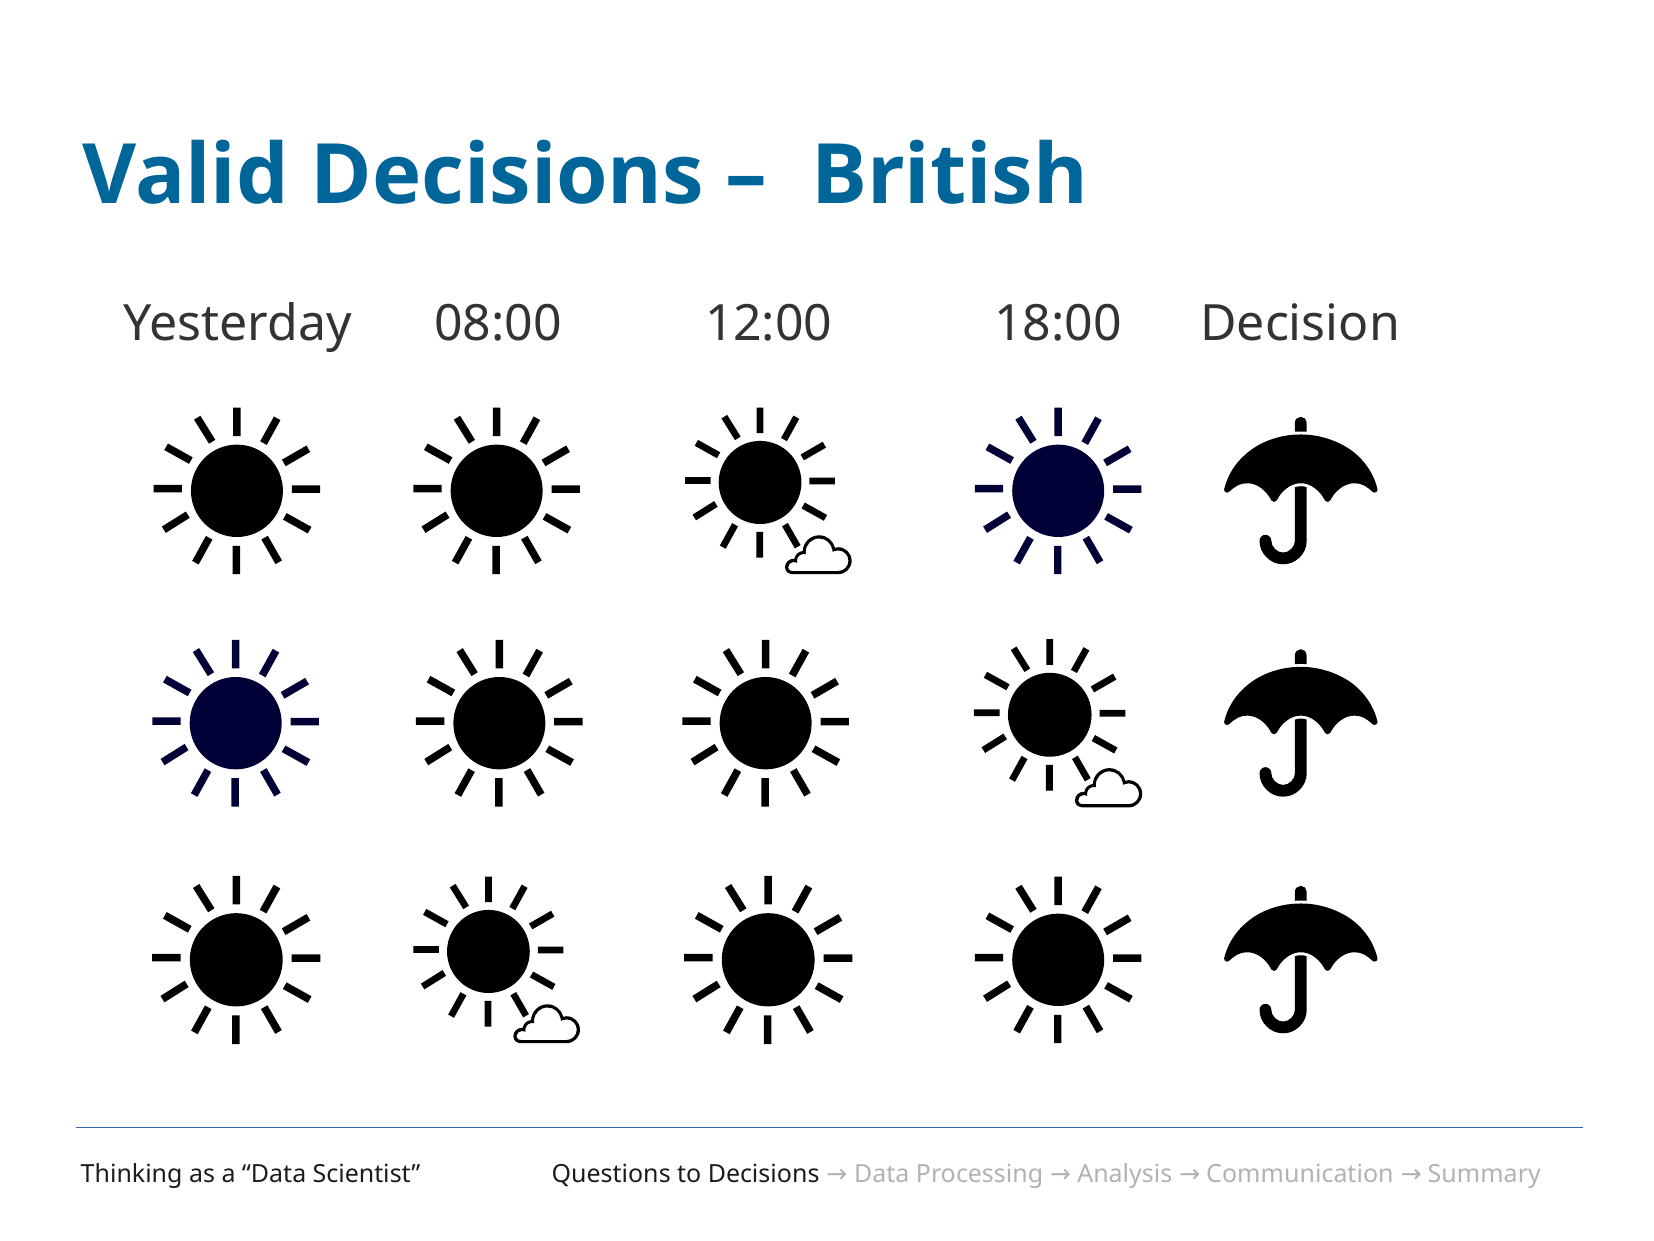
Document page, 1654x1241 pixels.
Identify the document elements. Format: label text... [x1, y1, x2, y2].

picture [1217, 877, 1384, 1043]
title Valid Decisions – British [82, 72, 1571, 271]
picture [682, 639, 849, 807]
picture [413, 876, 580, 1044]
picture [152, 639, 319, 807]
picture [684, 875, 853, 1045]
picture [973, 639, 1143, 808]
text_box Decision [1186, 279, 1428, 355]
picture [974, 876, 1142, 1044]
picture [685, 407, 852, 575]
picture [415, 639, 583, 807]
text_box Questions to Decisions → Data Processing → Analysis → Communication → Summary [536, 1148, 1587, 1225]
text_box 08:00 [379, 279, 626, 355]
text_box 18:00 [930, 279, 1186, 355]
picture [153, 407, 321, 575]
text_box 12:00 [641, 279, 897, 355]
text_box Thinking as a “Data Scientist” [65, 1148, 536, 1225]
picture [413, 407, 580, 575]
picture [974, 407, 1142, 575]
picture [152, 875, 321, 1045]
picture [1217, 408, 1384, 574]
picture [1217, 640, 1384, 806]
text_box Yesterday [96, 279, 379, 355]
